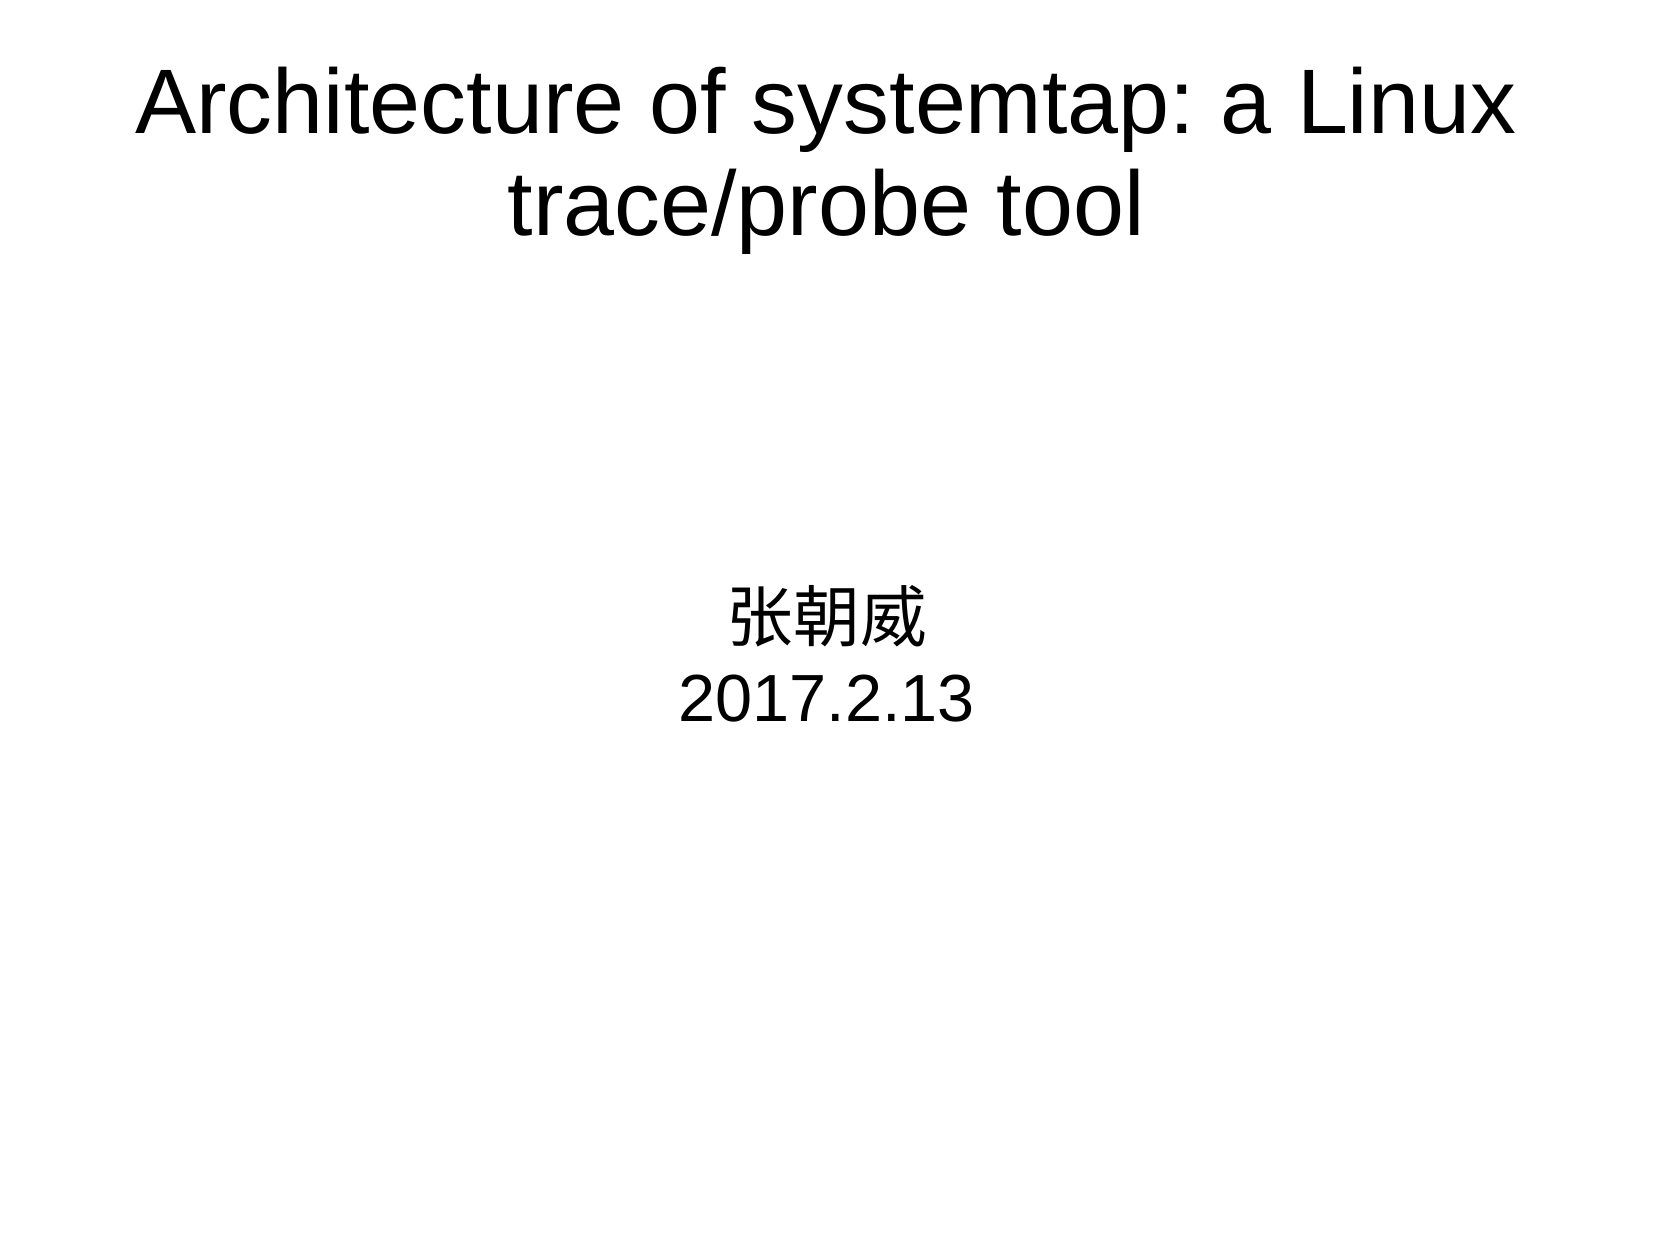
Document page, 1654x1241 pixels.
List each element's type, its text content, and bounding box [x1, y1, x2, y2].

subtitle 张朝威 2017.2.13 [82, 290, 1571, 1010]
title Architecture of systemtap: a Linux trace/probe tool [82, 49, 1571, 257]
